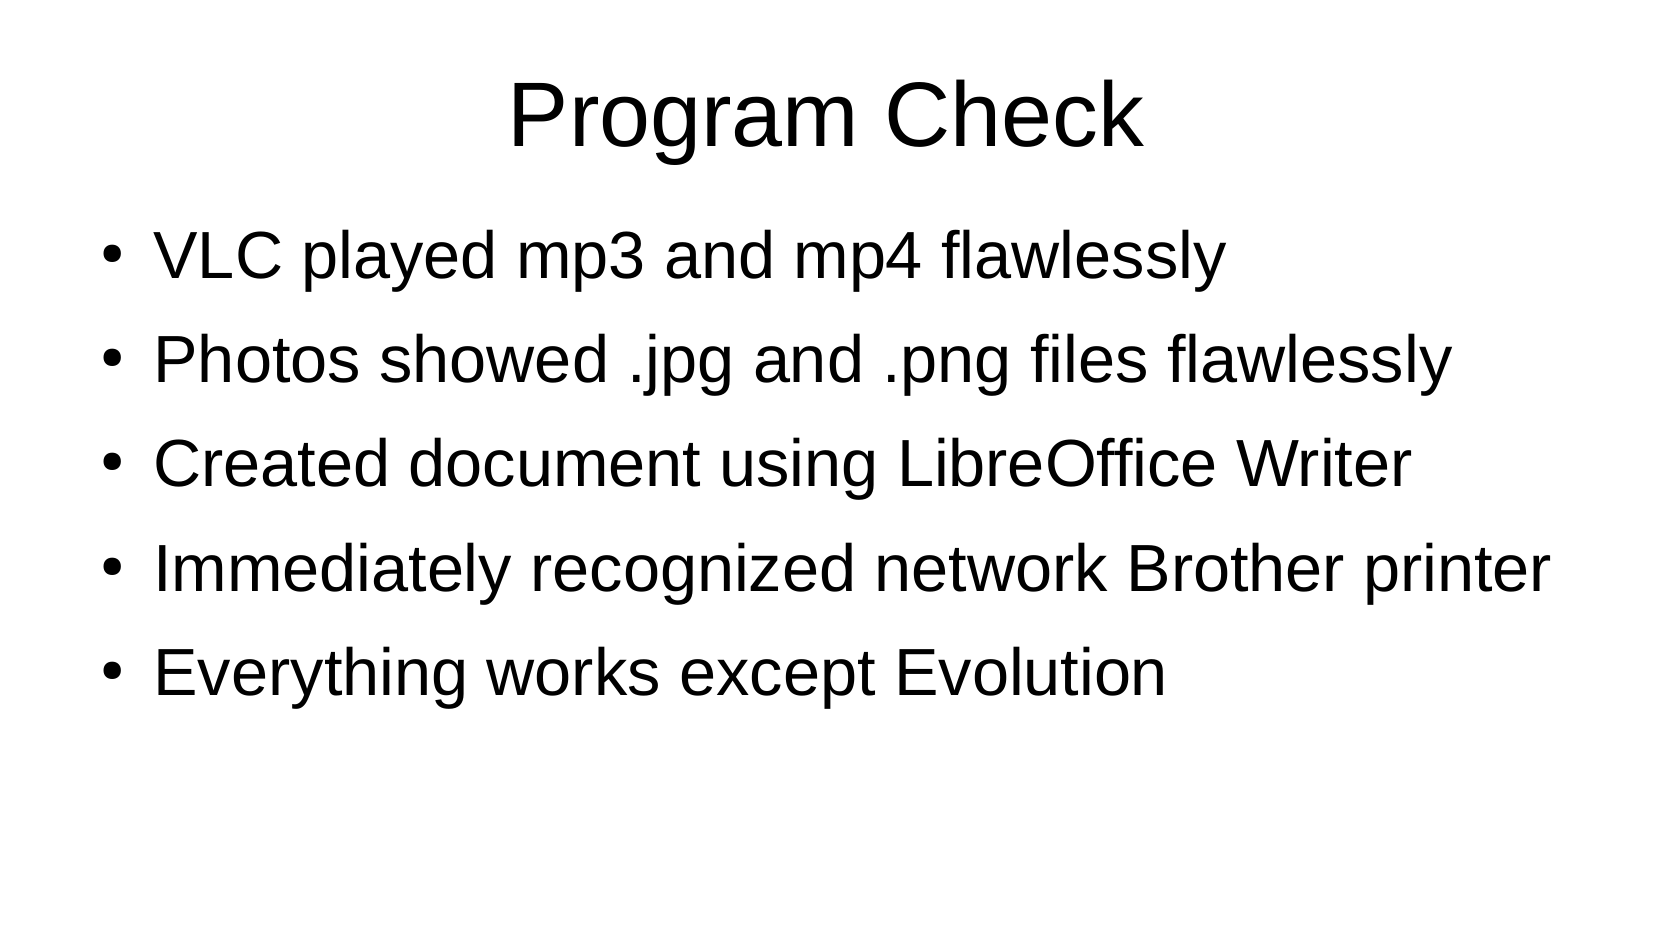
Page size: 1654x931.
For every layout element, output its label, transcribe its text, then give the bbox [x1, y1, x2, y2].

list VLC played mp3 and mp4 flawlessly Photos showed .jpg and .png files flawlessly Created document using LibreOffice Writer Immediately recognized network Brother printer Everything works except Evolution [82, 217, 1571, 758]
title Program Check [82, 37, 1571, 193]
